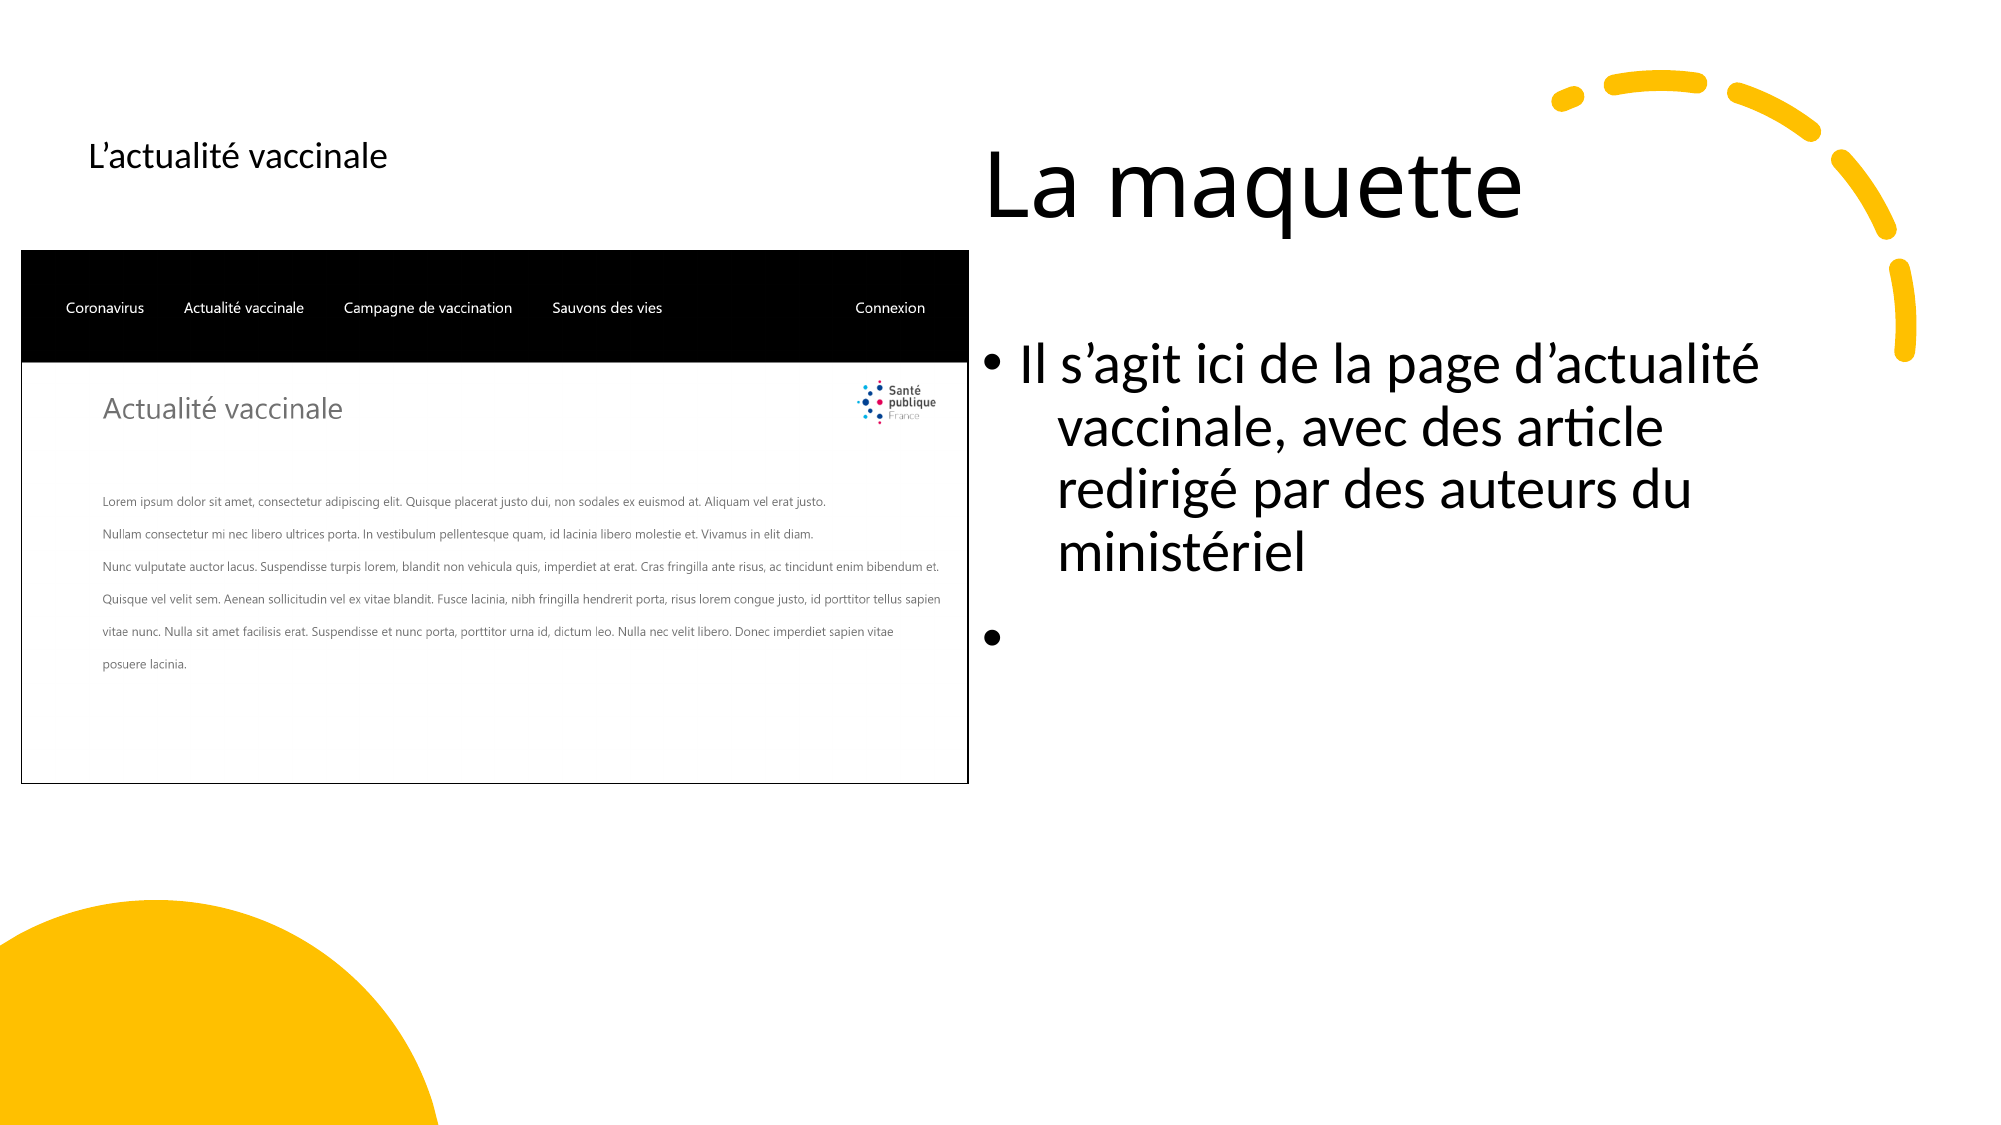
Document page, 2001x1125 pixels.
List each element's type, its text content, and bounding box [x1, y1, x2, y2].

title La maquette [967, 78, 1863, 297]
text_box L’actualité vaccinale [73, 123, 408, 185]
text_box [0, 0, 2000, 1125]
picture [22, 251, 968, 783]
list Il s’agit ici de la page d’actualité vaccinale, avec des article redirigé par des auteurs du ministériel [967, 325, 1863, 1014]
